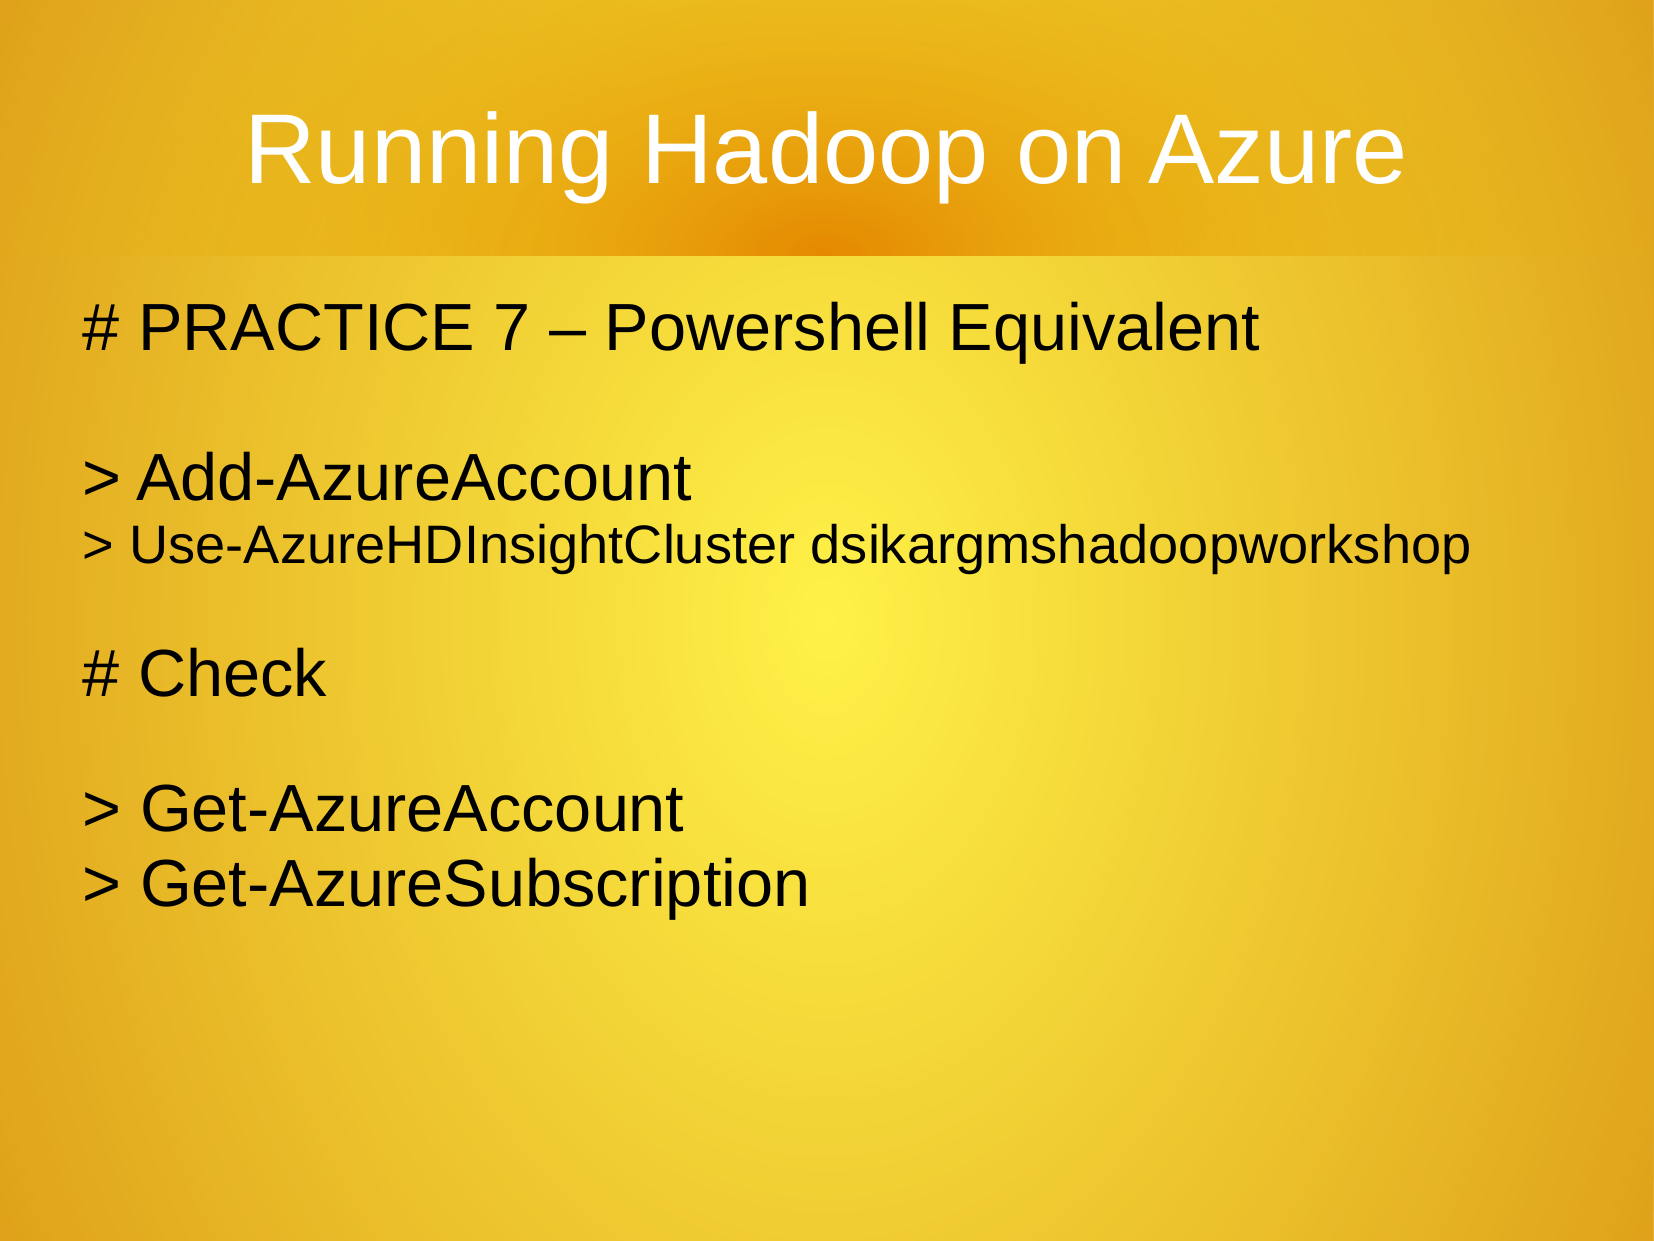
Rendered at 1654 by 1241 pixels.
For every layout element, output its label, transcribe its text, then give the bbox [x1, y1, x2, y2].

subtitle # PRACTICE 7 – Powershell Equivalent > Add-AzureAccount > Use-AzureHDInsightCluster dsikargmshadoopworkshop # Check > Get-AzureAccount > Get-AzureSubscription [82, 290, 1571, 1145]
title Running Hadoop on Azure [82, 47, 1571, 252]
